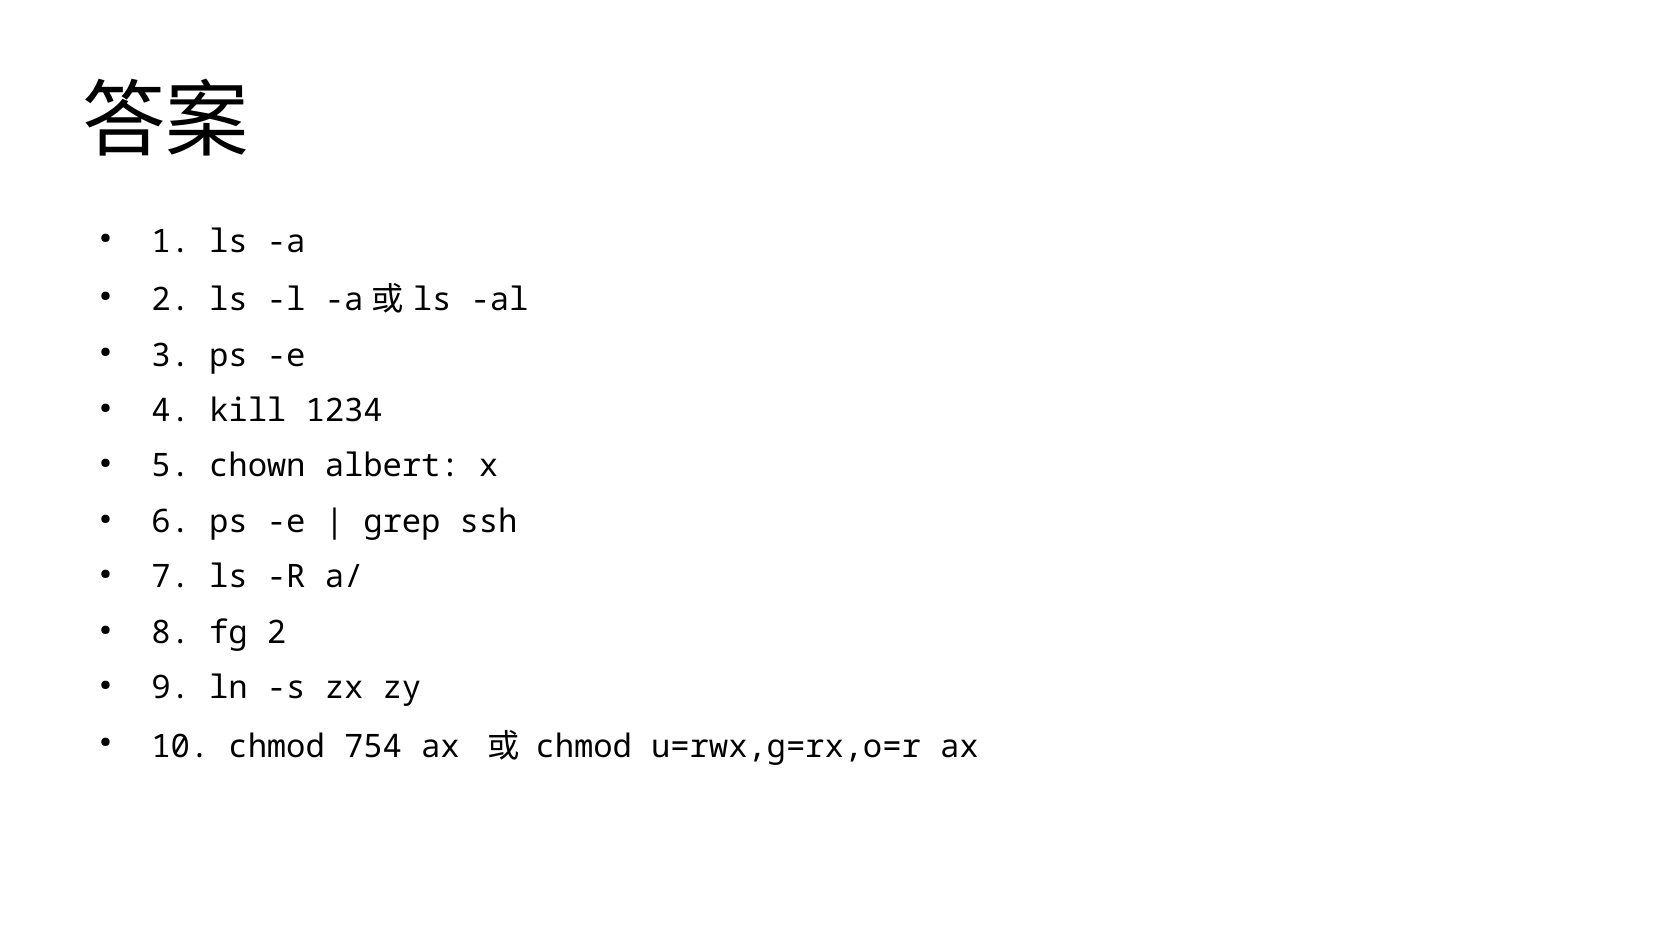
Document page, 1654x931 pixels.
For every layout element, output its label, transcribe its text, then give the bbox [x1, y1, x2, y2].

title 答案 [82, 37, 1571, 189]
list 1. ls -a 2. ls -l -a或ls -al 3. ps -e 4. kill 1234 5. chown albert: x 6. ps -e | grep ssh 7. ls -R a/ 8. fg 2 9. ln -s zx zy 10. chmod 754 ax 或 chmod u=rwx,g=rx,o=r ax [82, 217, 1571, 768]
